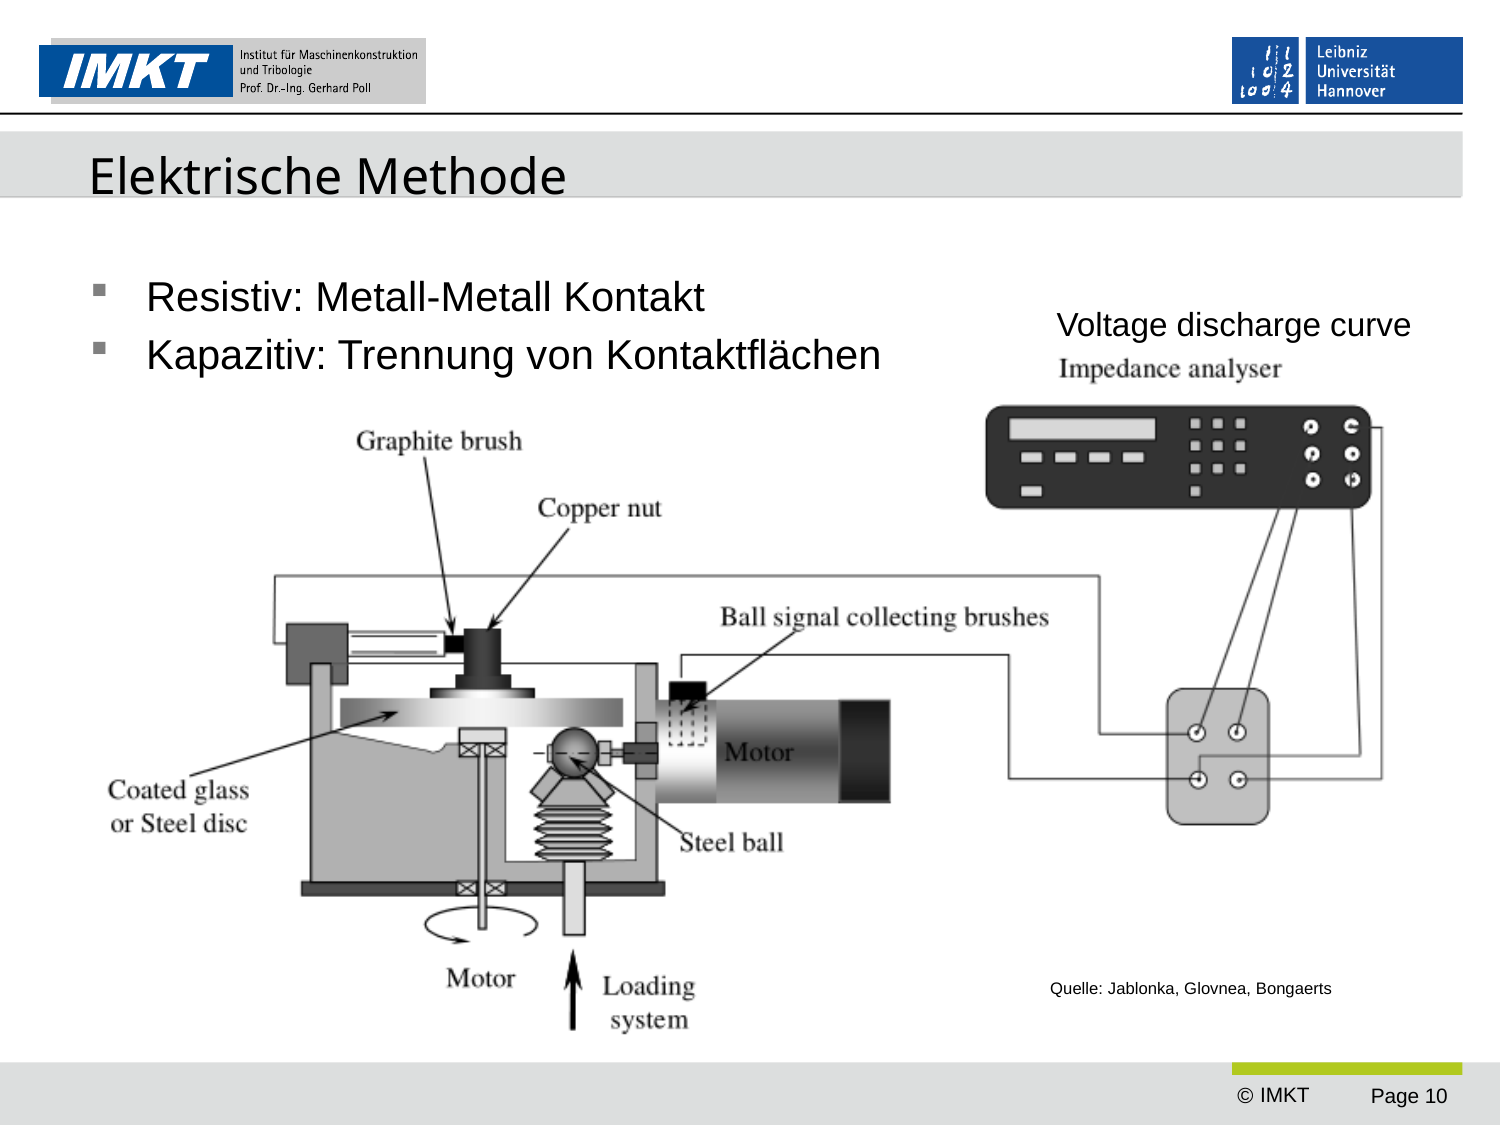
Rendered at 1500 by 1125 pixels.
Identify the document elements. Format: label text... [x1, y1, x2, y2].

text_box Quelle: Jablonka, Glovnea, Bongaerts [1035, 970, 1348, 1005]
text_box Voltage discharge curve [1041, 295, 1428, 351]
list Resistiv: Metall-Metall Kontakt Kapazitiv: Trennung von Kontaktflächen [75, 262, 1425, 445]
picture [88, 445, 1413, 1053]
title Elektrische Methode [73, 137, 1424, 325]
picture [1232, 37, 1463, 104]
